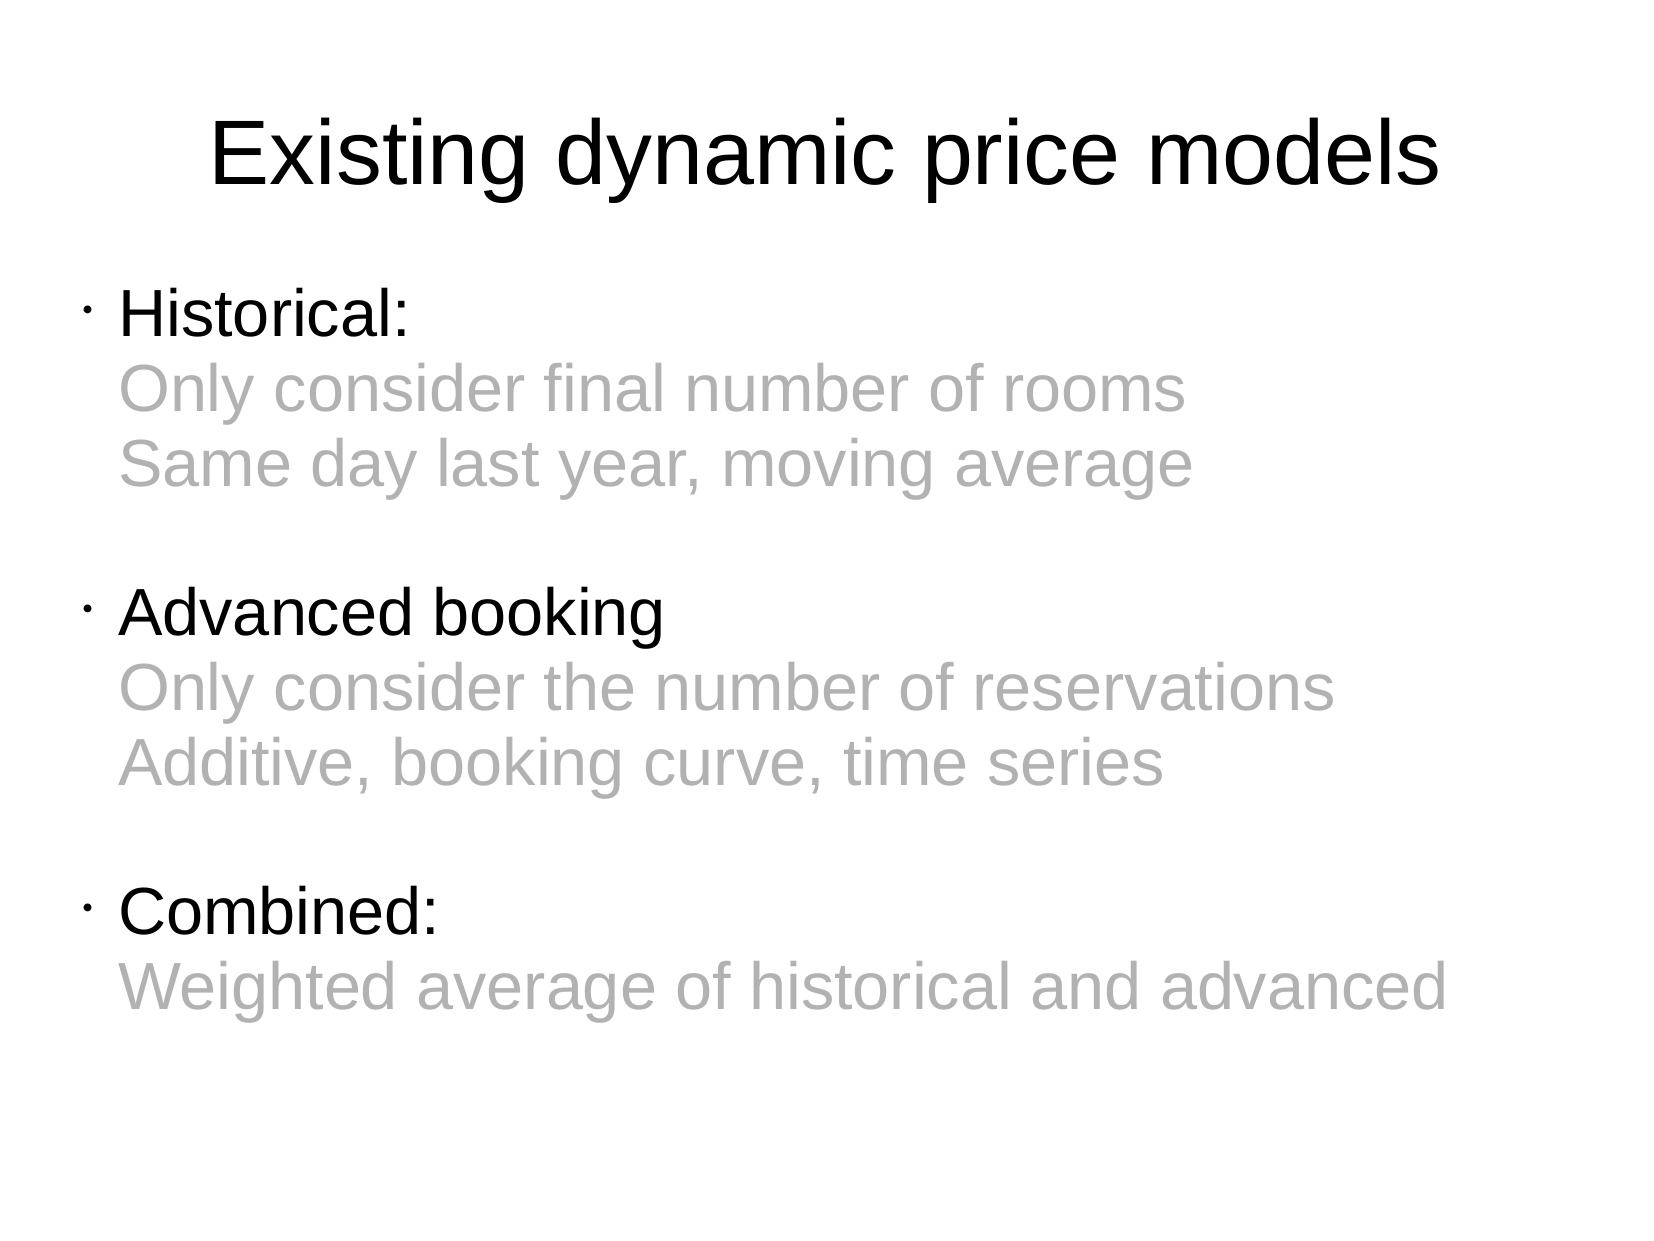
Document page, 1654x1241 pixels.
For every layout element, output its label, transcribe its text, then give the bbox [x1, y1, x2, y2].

title Existing dynamic price models [82, 49, 1571, 257]
subtitle Historical: Only consider final number of rooms Same day last year, moving average Advanced booking Only consider the number of reservations Additive, booking curve, time series Combined: Weighted average of historical and advanced [82, 276, 1571, 1024]
